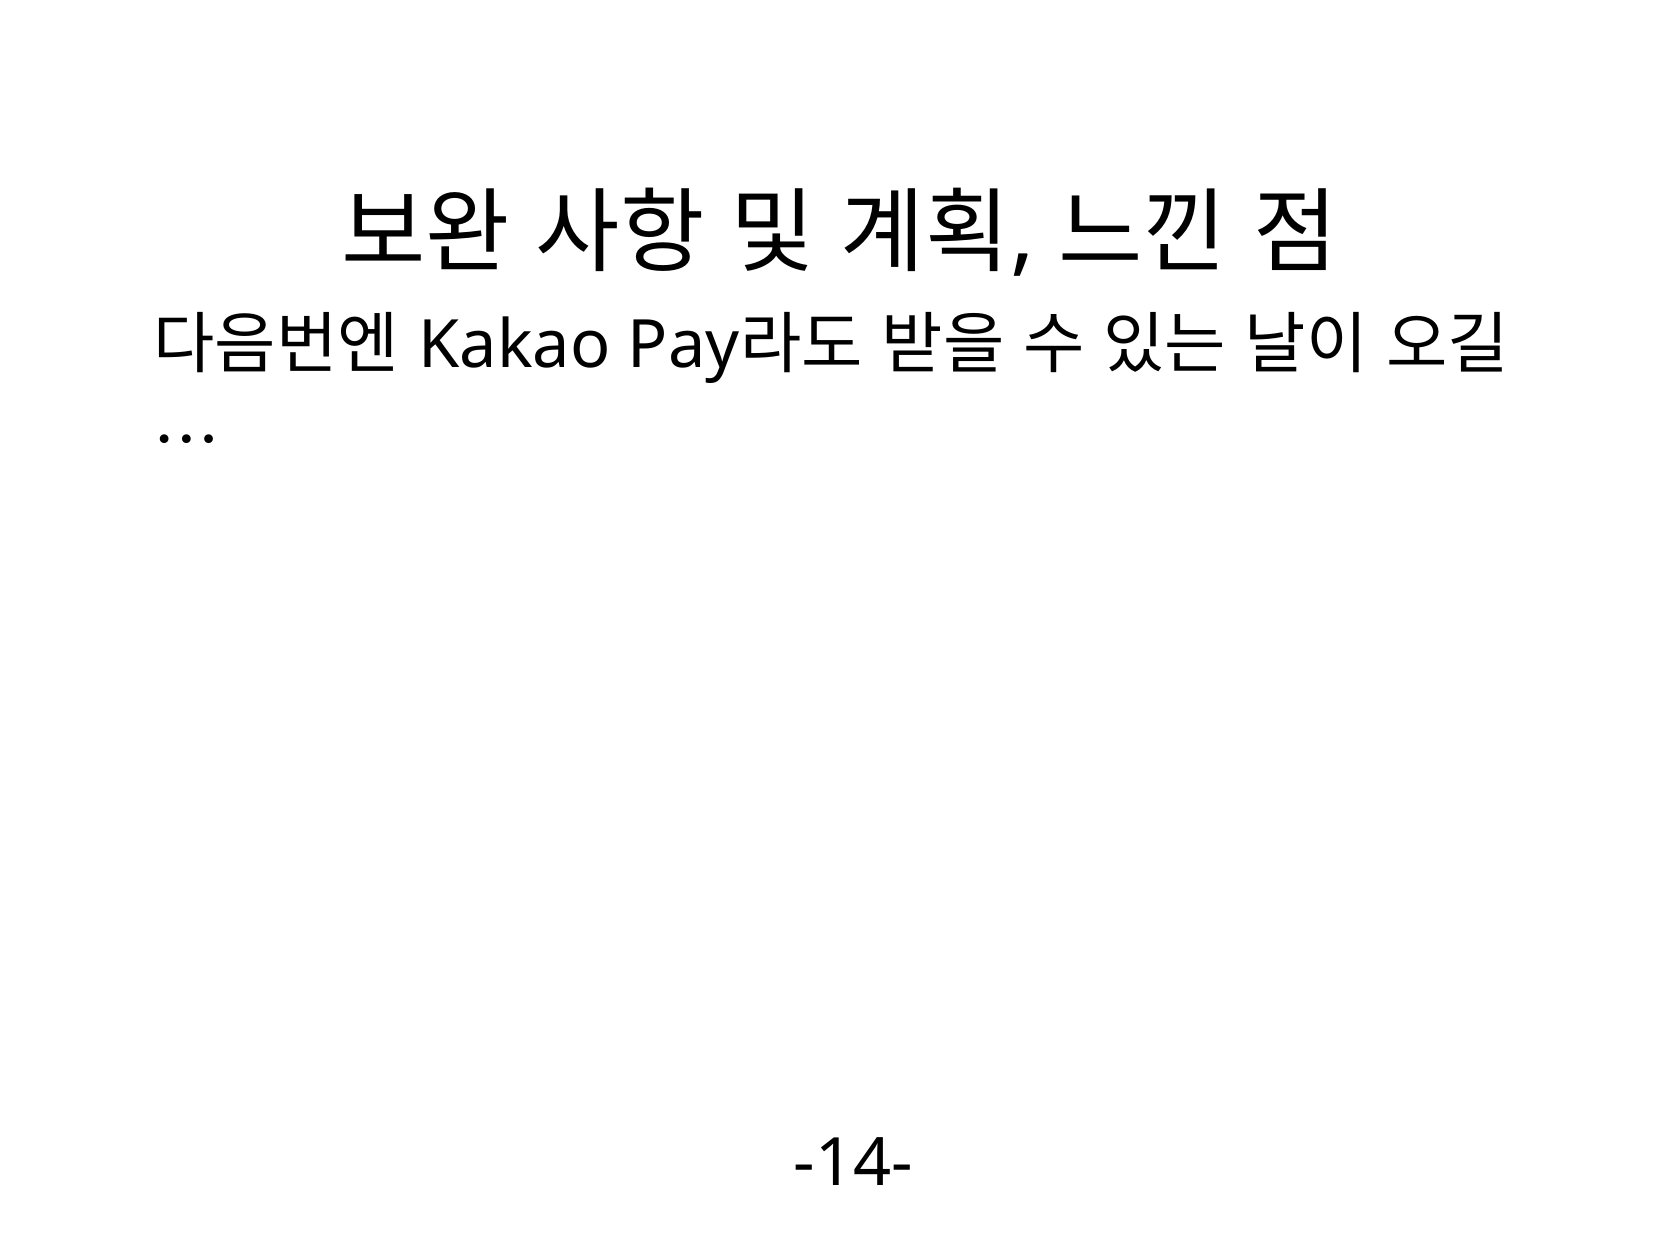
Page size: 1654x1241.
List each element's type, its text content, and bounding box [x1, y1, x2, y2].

list 다음번엔 Kakao Pay라도 받을 수 있는 날이 오길 … -14- [82, 290, 1571, 1078]
title 보완 사항 및 계획, 느낀 점 [82, 42, 1571, 263]
